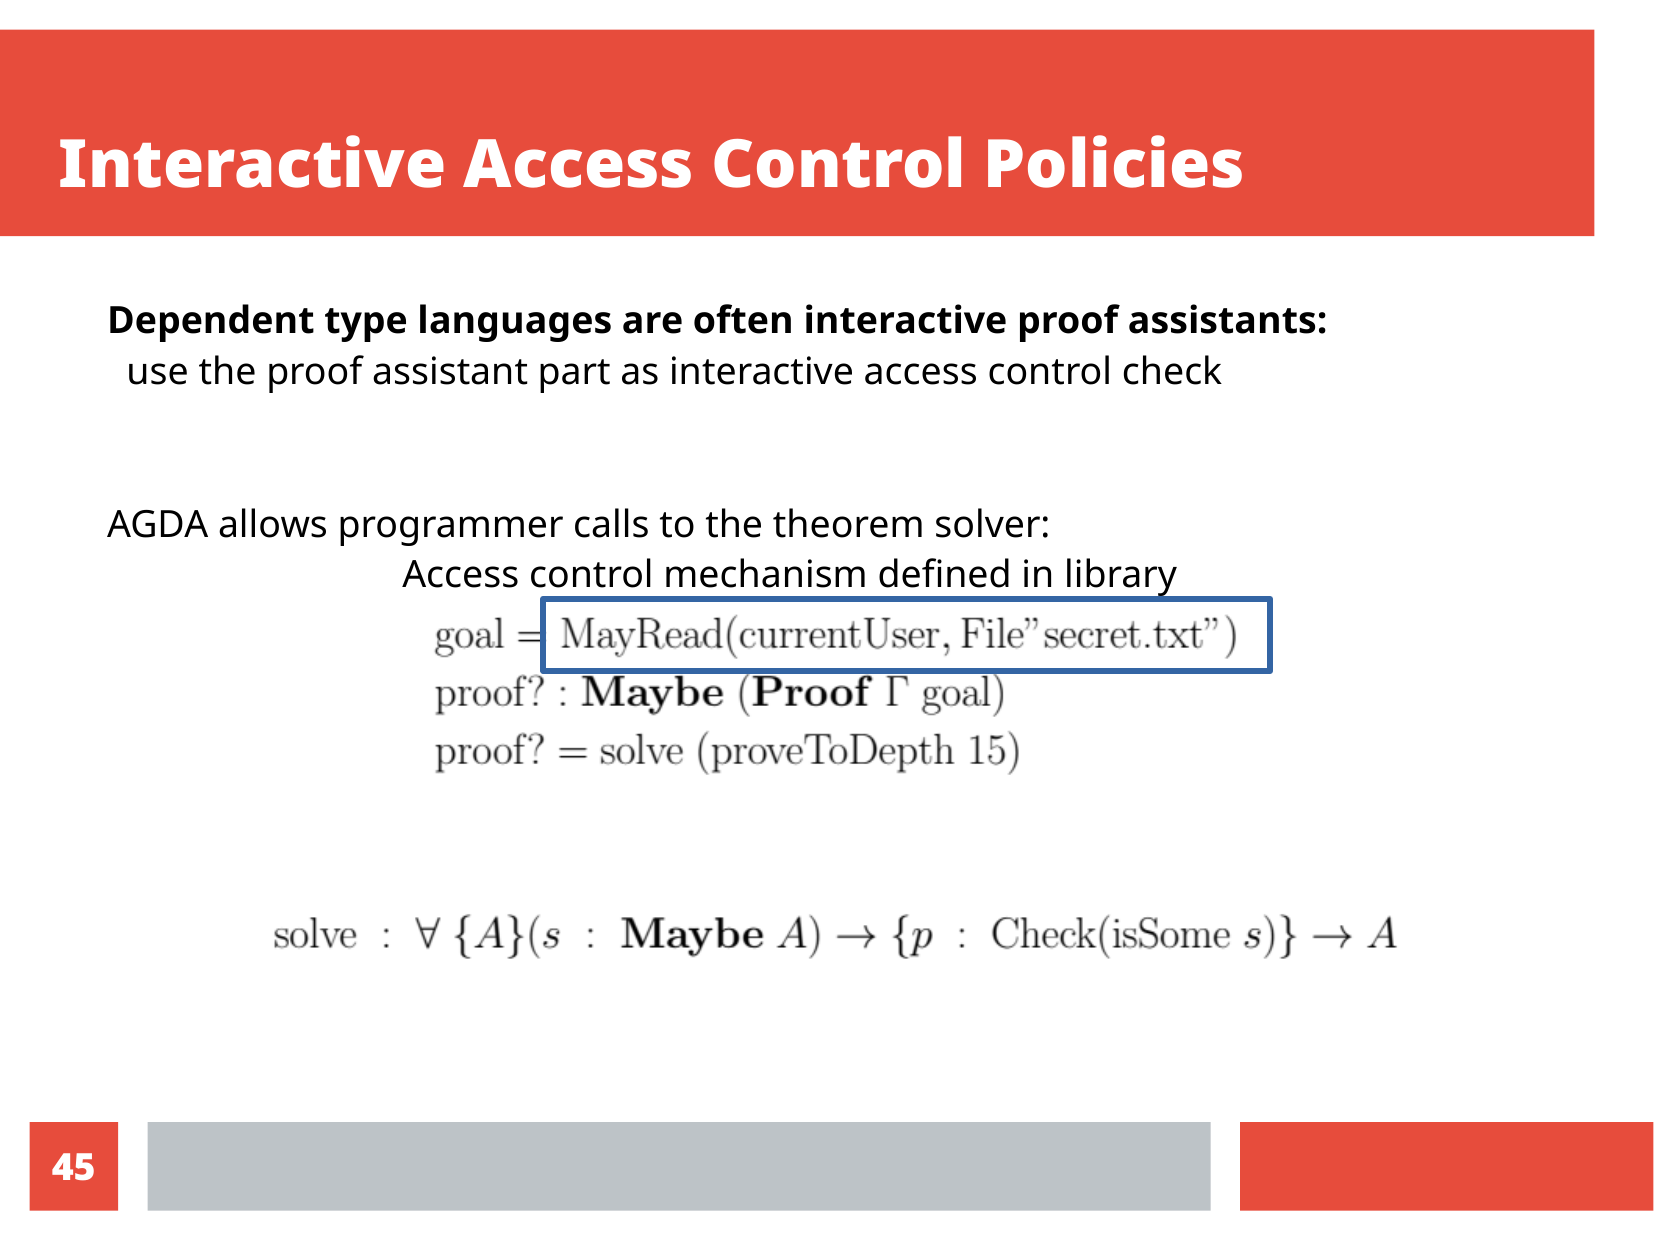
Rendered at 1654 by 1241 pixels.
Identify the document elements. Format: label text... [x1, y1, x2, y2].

text_box Dependent type languages are often interactive proof assistants: use the proof assistant part as interactive access control check AGDA allows programmer calls to the theorem solver: [92, 286, 1513, 519]
picture [264, 905, 1408, 970]
picture [546, 604, 1247, 668]
title Interactive Access Control Policies [59, 59, 1595, 207]
picture [425, 604, 1247, 786]
text_box Access control mechanism defined in library [387, 540, 1249, 599]
